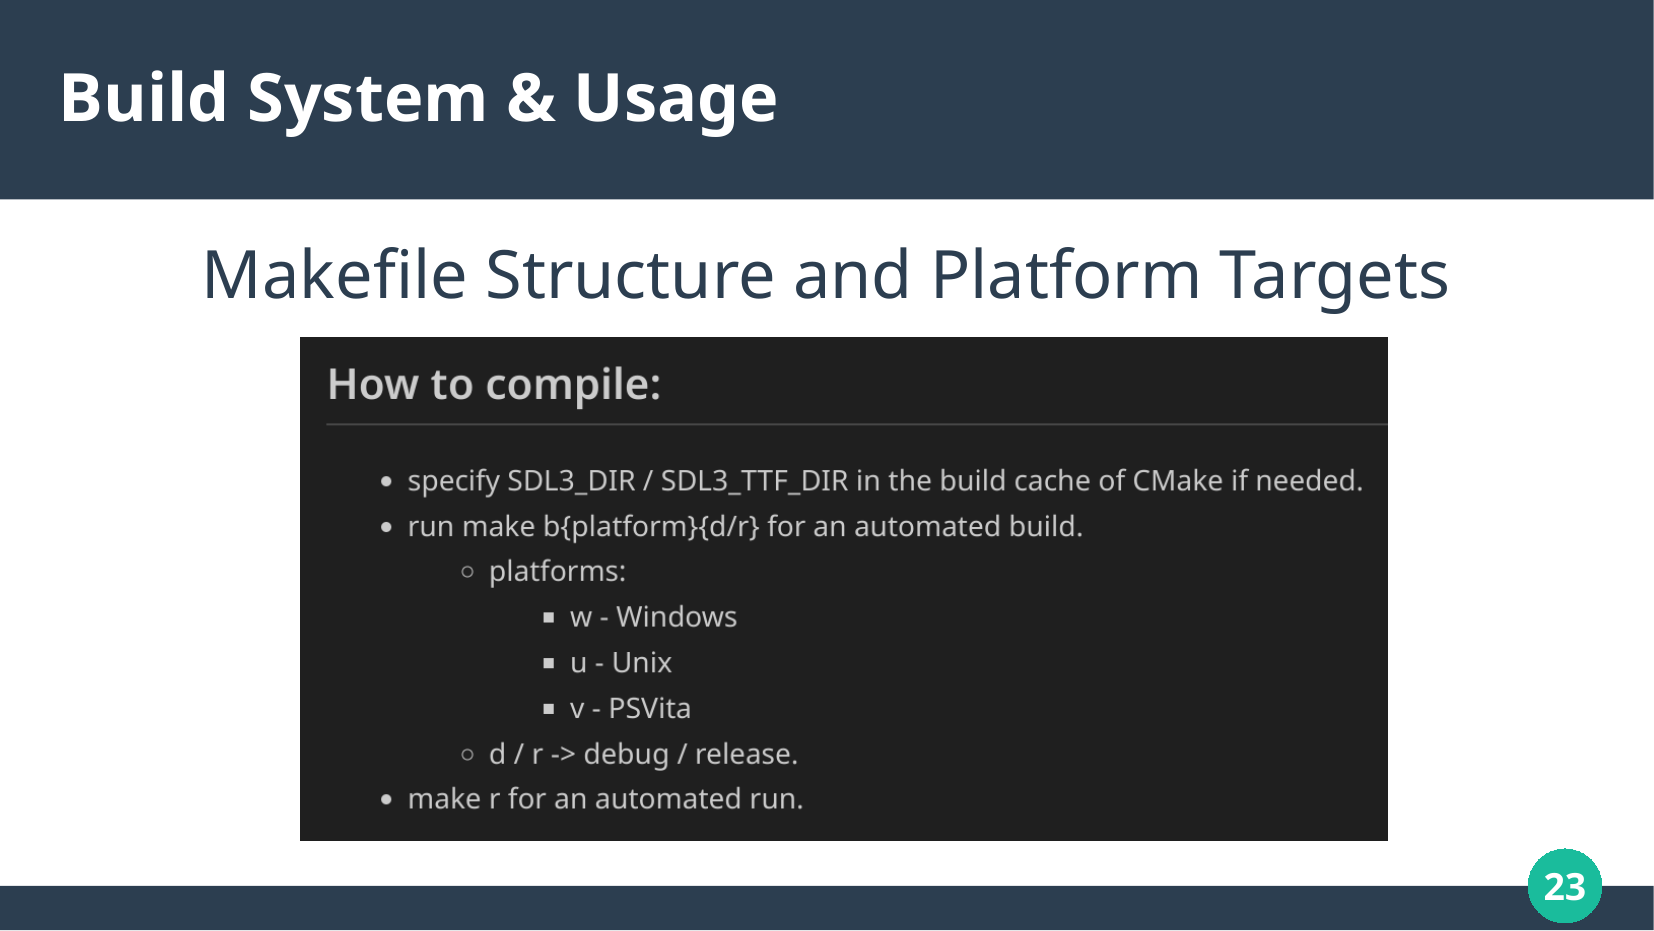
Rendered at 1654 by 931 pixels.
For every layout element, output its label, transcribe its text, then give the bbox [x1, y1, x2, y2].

subtitle Makefile Structure and Platform Targets [59, 0, 1595, 583]
picture [300, 337, 1388, 841]
